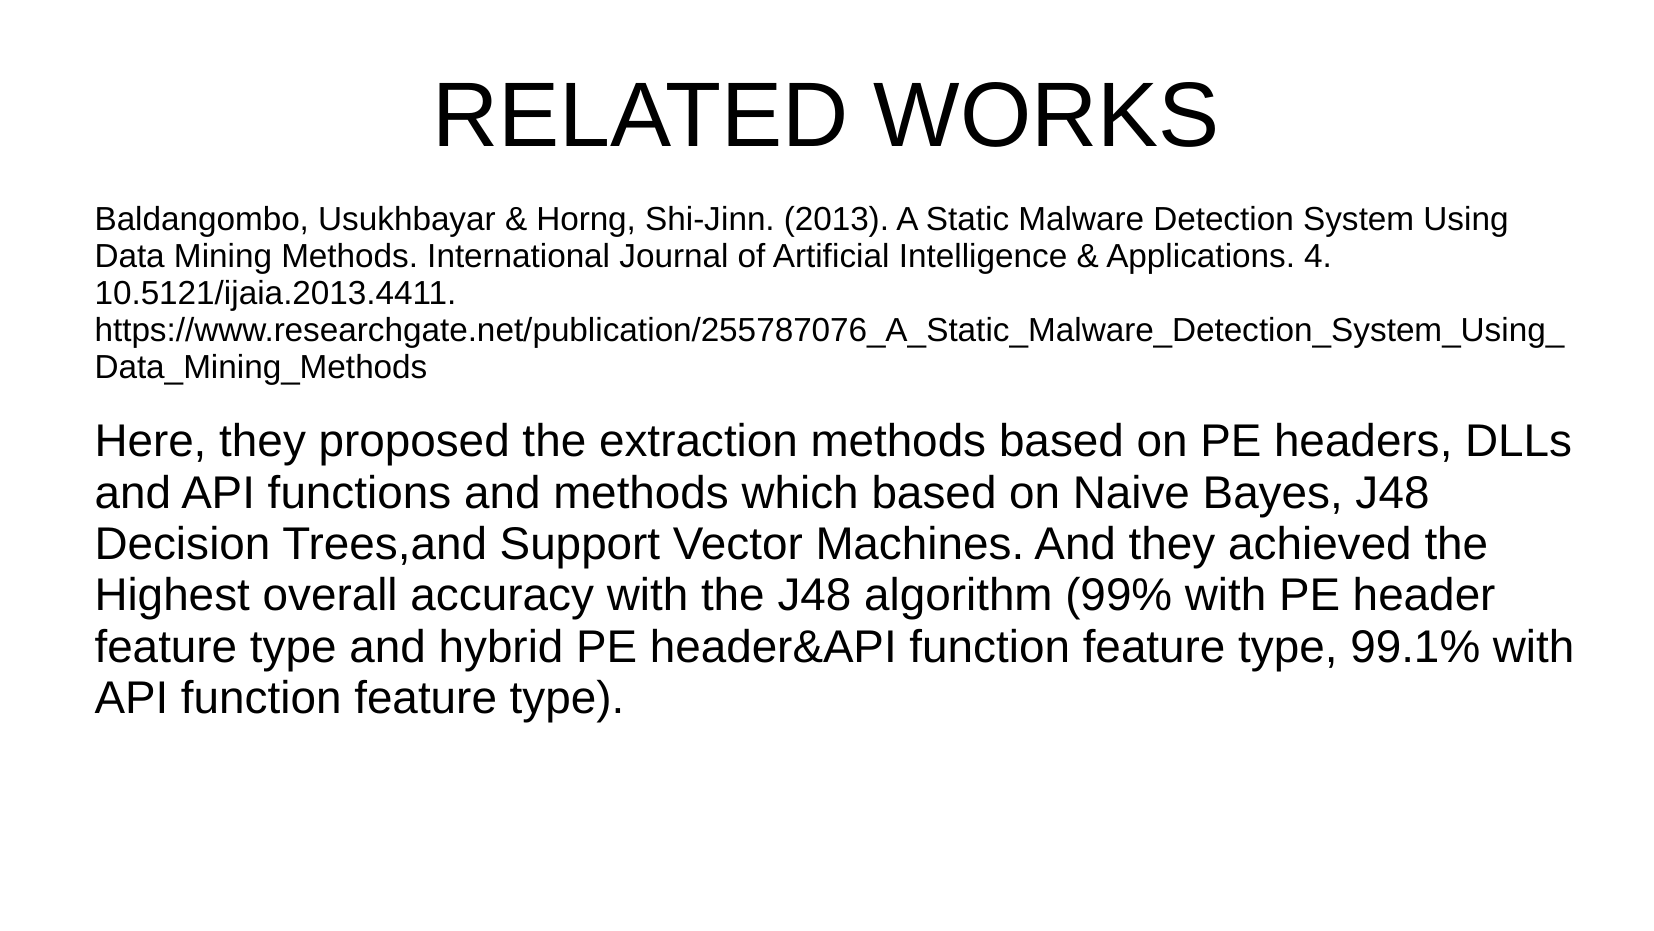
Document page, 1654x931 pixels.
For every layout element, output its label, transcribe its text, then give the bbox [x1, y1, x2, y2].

title RELATED WORKS [82, 37, 1571, 193]
list Baldangombo, Usukhbayar & Horng, Shi-Jinn. (2013). A Static Malware Detection System Using Data Mining Methods. International Journal of Artificial Intelligence & Applications. 4. 10.5121/ijaia.2013.4411. https://www.researchgate.net/publication/255787076_A_Static_Malware_Detection_System_Using_Data_Mining_Methods Here, they proposed the extraction methods based on PE headers, DLLs and API functions and methods which based on Naive Bayes, J48 Decision Trees,and Support Vector Machines. And they achieved the Highest overall accuracy with the J48 algorithm (99% with PE header feature type and hybrid PE header&API function feature type, 99.1% with API function feature type). [94, 200, 1583, 741]
